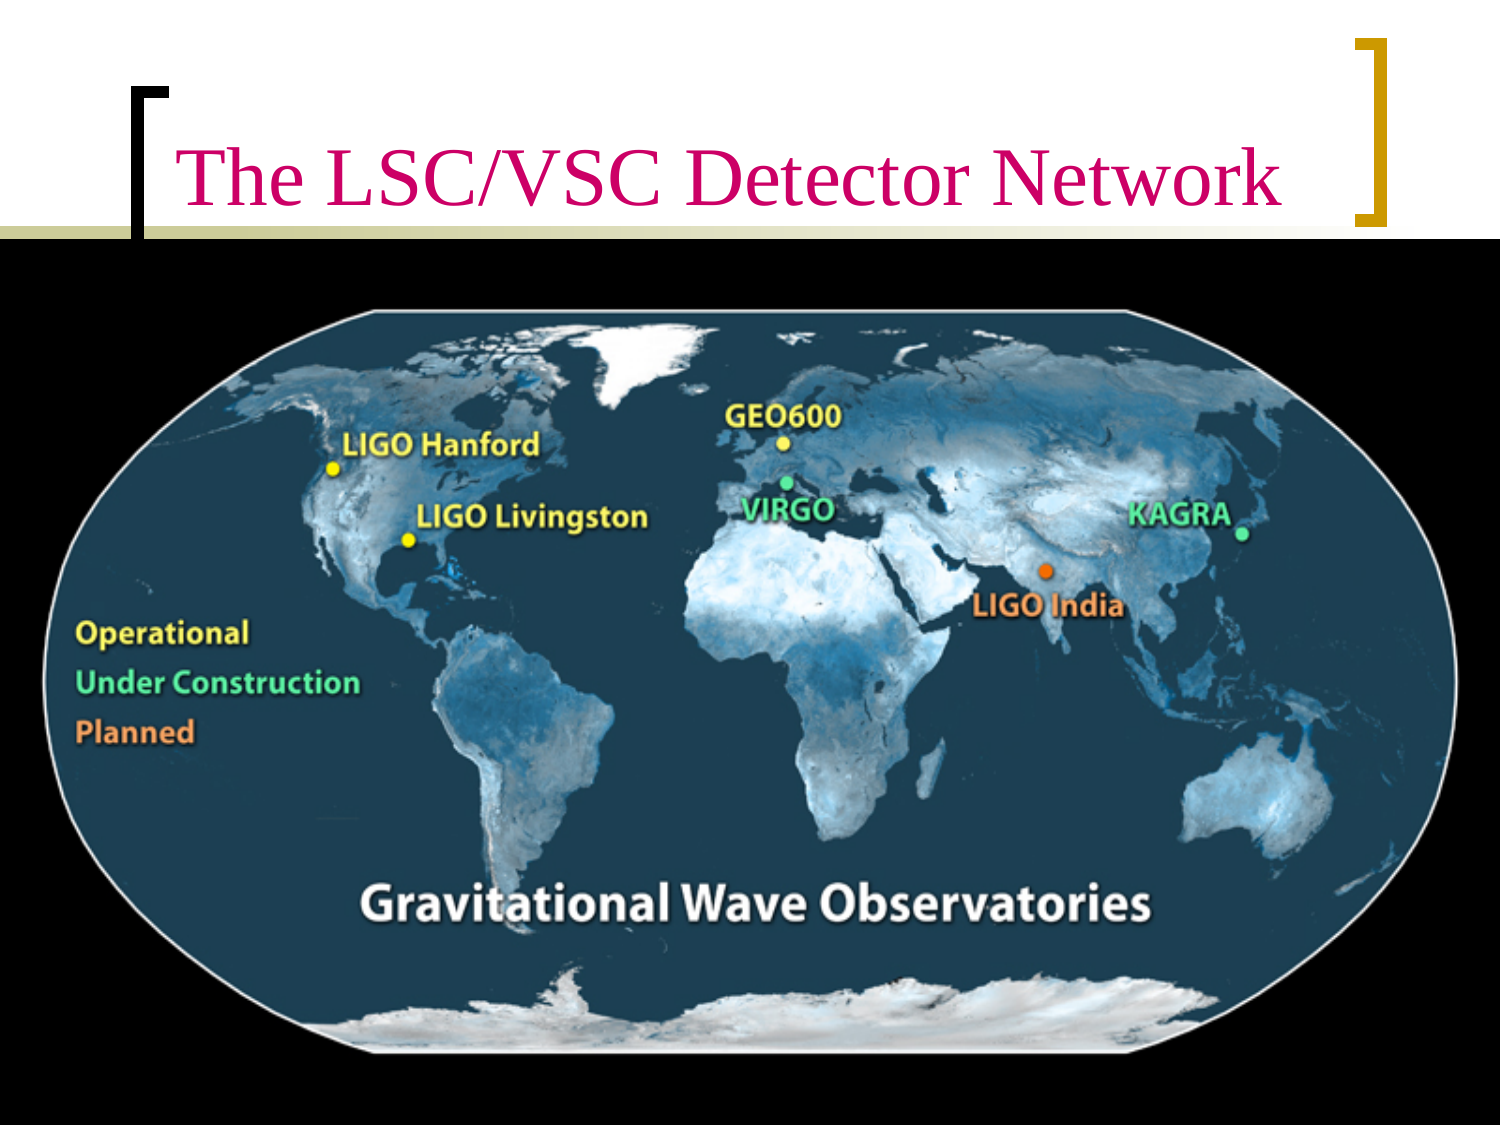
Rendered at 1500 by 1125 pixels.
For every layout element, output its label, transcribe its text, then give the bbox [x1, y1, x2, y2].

picture [0, 239, 1500, 1125]
title The LSC/VSC Detector Network [160, 15, 1336, 239]
